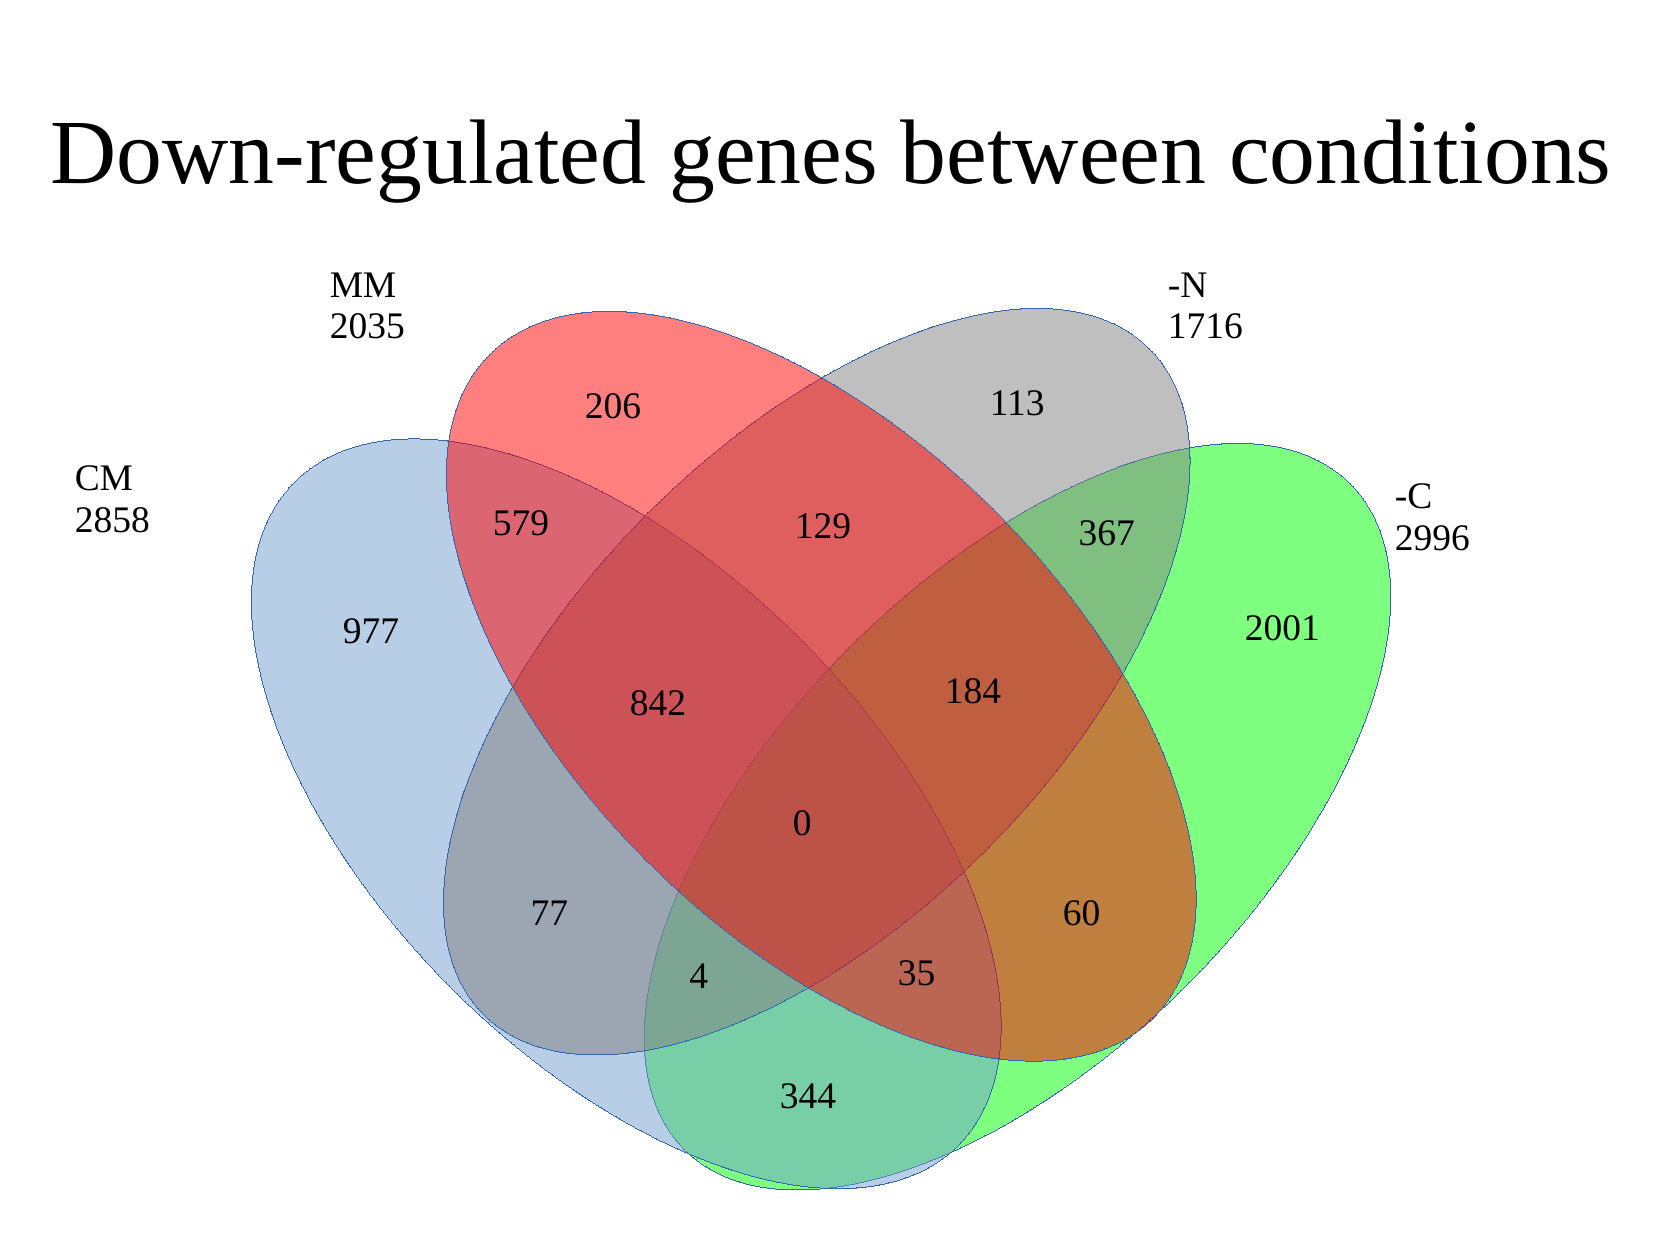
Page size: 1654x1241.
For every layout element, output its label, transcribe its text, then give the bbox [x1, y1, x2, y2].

text_box 2001 [1230, 600, 1366, 657]
text_box 977 [328, 603, 451, 661]
text_box 184 [930, 663, 1022, 721]
text_box 842 [615, 675, 707, 732]
text_box -C 2996 [1380, 468, 1576, 567]
text_box [251, 308, 1391, 1190]
text_box 77 [515, 885, 608, 942]
text_box -N 1716 [1153, 256, 1381, 355]
text_box 0 [778, 795, 871, 852]
text_box 35 [883, 945, 976, 1002]
text_box 60 [1048, 885, 1141, 942]
text_box 579 [478, 495, 571, 552]
text_box 113 [975, 375, 1096, 432]
text_box 206 [570, 378, 676, 436]
text_box MM 2035 [315, 256, 526, 355]
text_box CM 2858 [60, 450, 257, 549]
text_box 344 [765, 1068, 857, 1126]
text_box 4 [674, 948, 767, 1006]
title Down-regulated genes between conditions [15, 49, 1651, 257]
text_box 129 [780, 498, 872, 556]
text_box 367 [1063, 505, 1156, 562]
